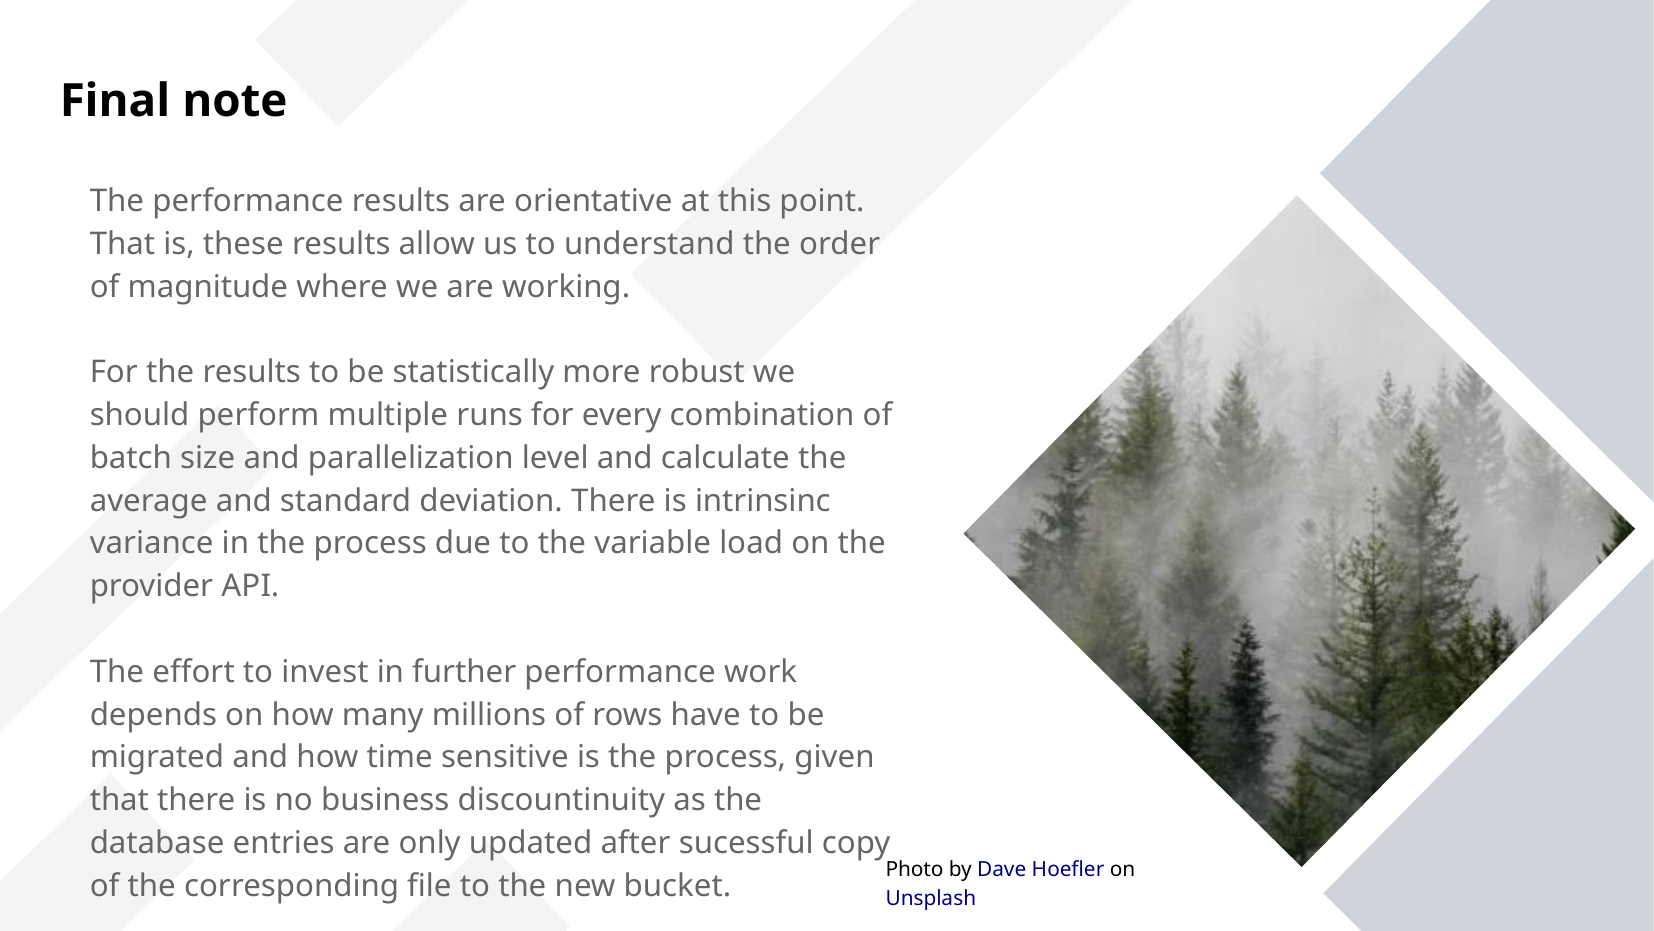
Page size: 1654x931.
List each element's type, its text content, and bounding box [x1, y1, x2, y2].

text_box Photo by Dave Hoefler on Unsplash [870, 846, 1231, 887]
text_box Final note [45, 60, 631, 138]
text_box [963, 195, 1636, 867]
text_box The performance results are orientative at this point. That is, these results allow us to understand the order of magnitude where we are working. For the results to be statistically more robust we should perform multiple runs for every combination of batch size and parallelization level and calculate the average and standard deviation. There is intrinsinc variance in the process due to the variable load on the provider API. The effort to invest in further performance work depends on how many millions of rows have to be migrated and how time sensitive is the process, given that there is no business discountinuity as the database entries are only updated after sucessful copy of the corresponding file to the new bucket. [75, 171, 916, 742]
